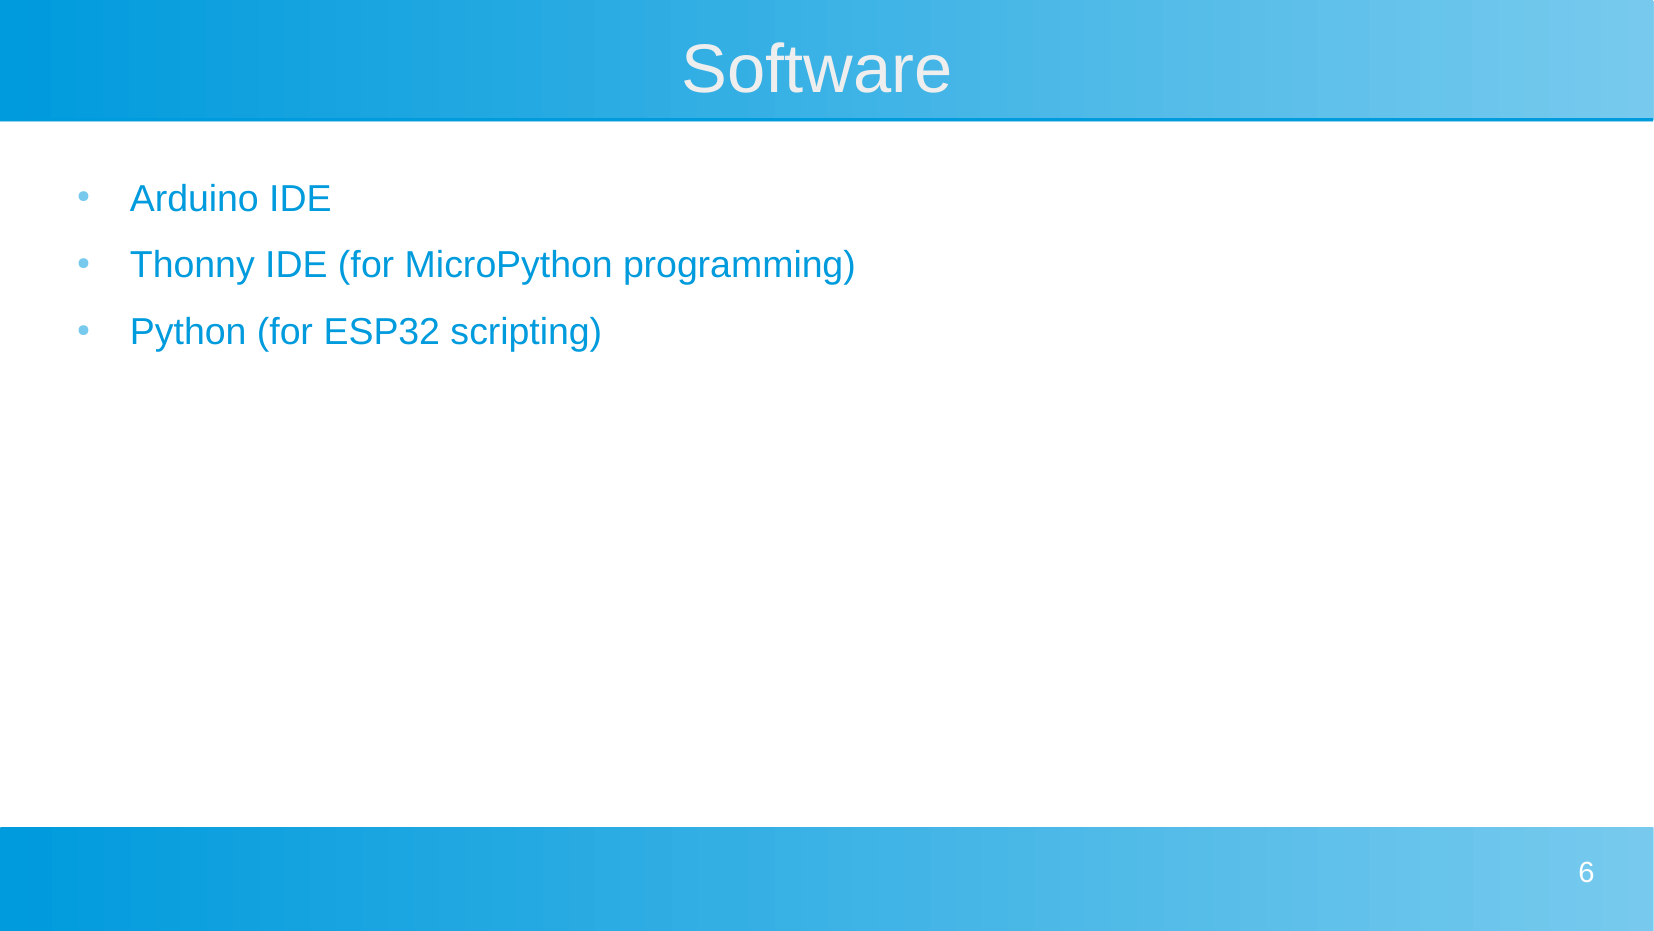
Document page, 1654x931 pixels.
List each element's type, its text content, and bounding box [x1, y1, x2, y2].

title Software [59, 29, 1595, 108]
list Arduino IDE Thonny IDE (for MicroPython programming) Python (for ESP32 scripting) [59, 177, 1595, 768]
